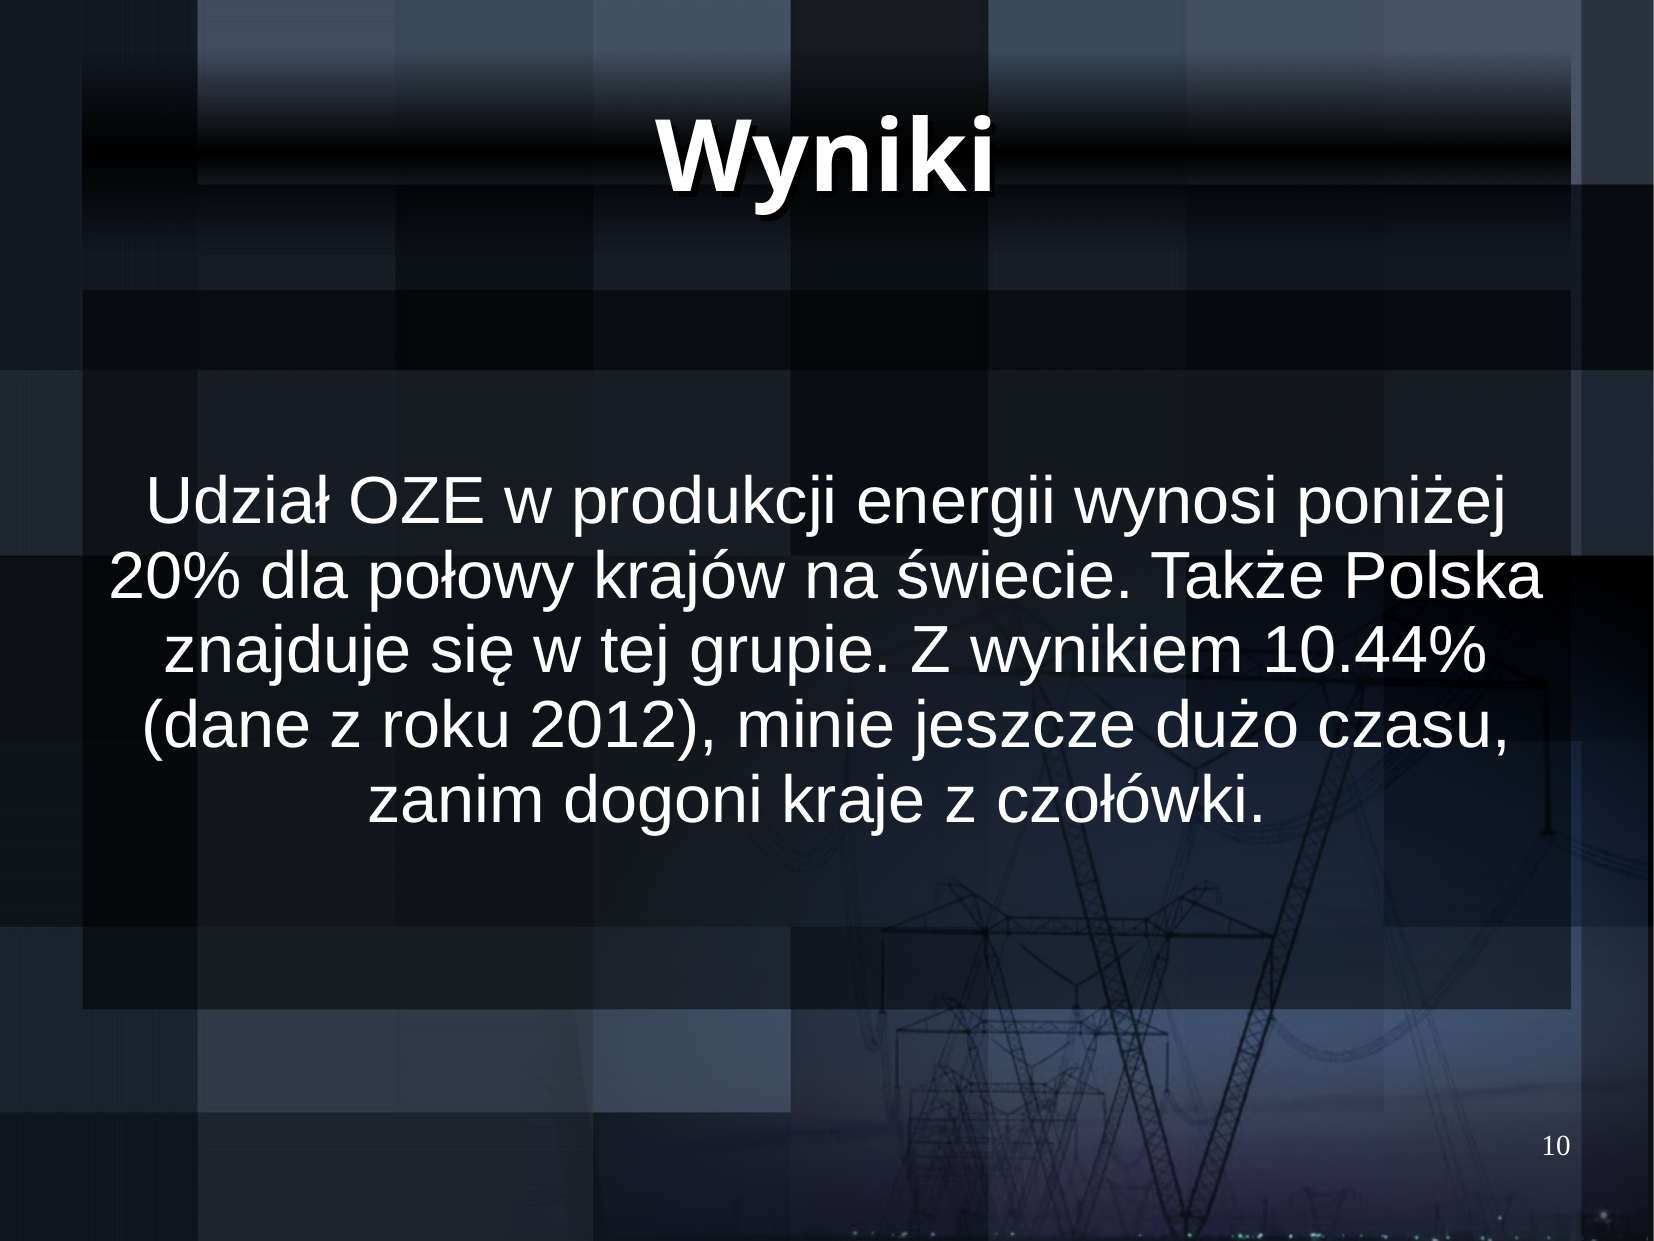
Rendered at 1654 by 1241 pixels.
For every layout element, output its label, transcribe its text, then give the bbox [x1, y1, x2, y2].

subtitle Udział OZE w produkcji energii wynosi poniżej 20% dla połowy krajów na świecie. Także Polska znajduje się w tej grupie. Z wynikiem 10.44% (dane z roku 2012), minie jeszcze dużo czasu, zanim dogoni kraje z czołówki. [82, 290, 1571, 1010]
title Wyniki [82, 49, 1571, 257]
picture [0, 0, 1654, 1241]
